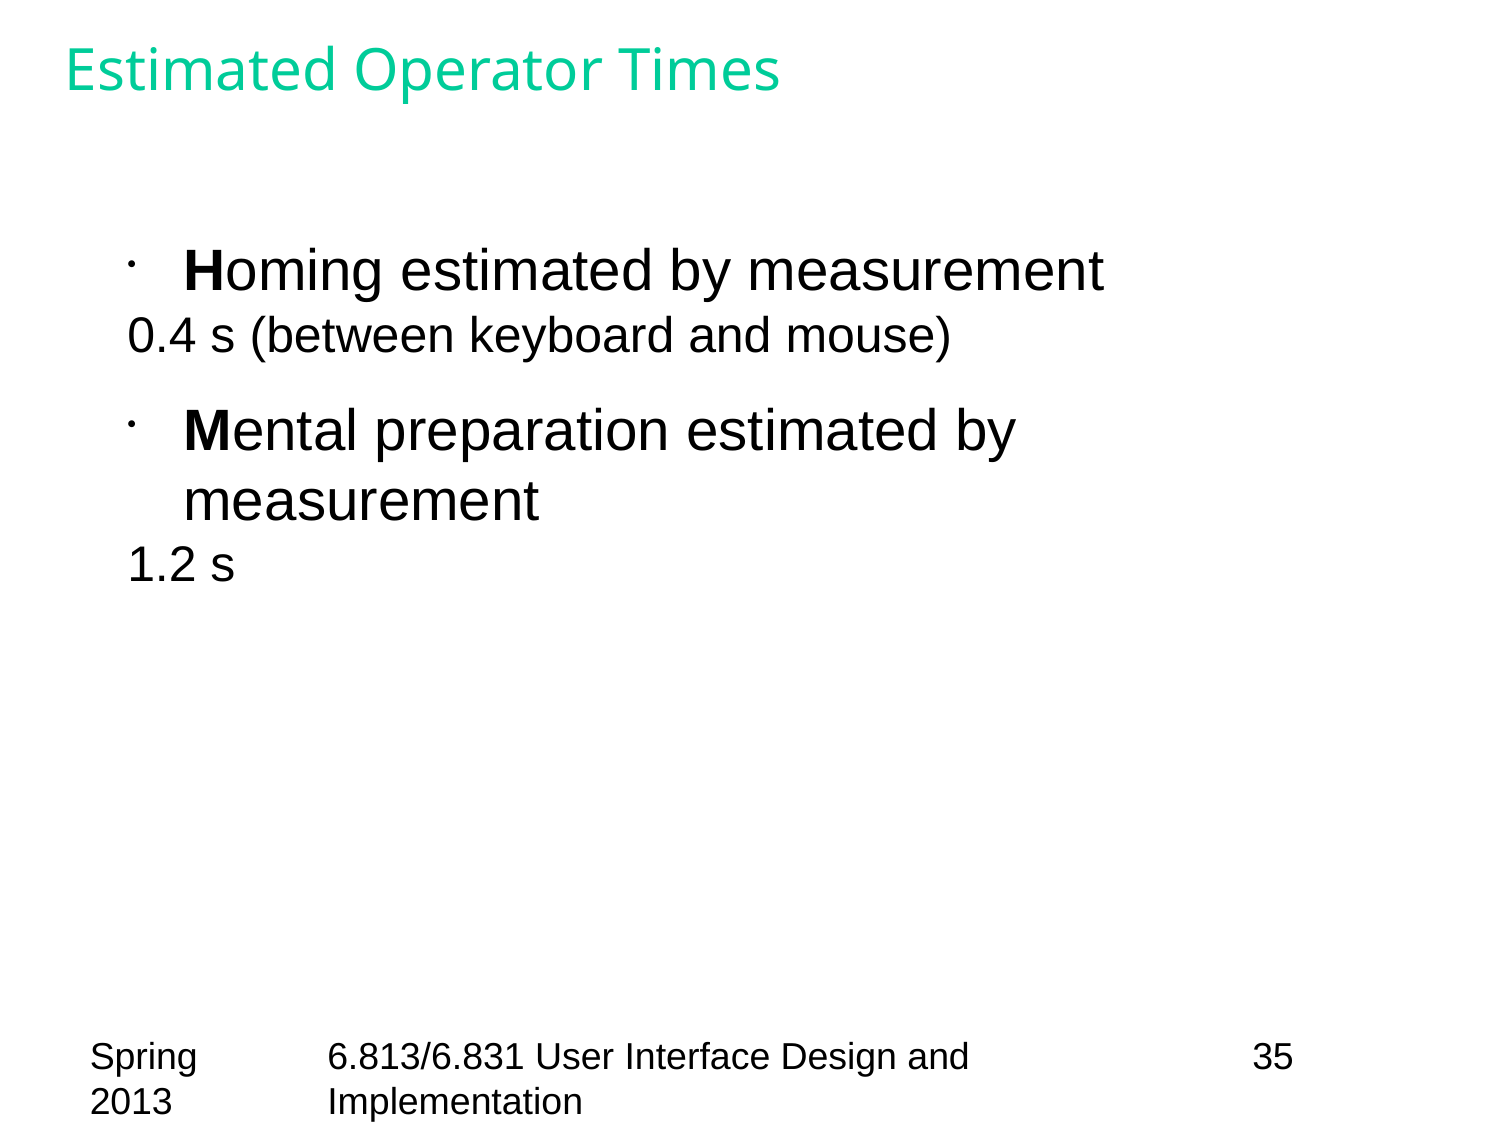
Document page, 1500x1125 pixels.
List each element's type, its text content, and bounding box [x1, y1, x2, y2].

footer 6.813/6.831 User Interface Design and Implementation [312, 1024, 1225, 1103]
title Estimated Operator Times [50, 24, 1438, 150]
slide_number Spring 2013 [75, 1024, 300, 1103]
slide_number <number> [1237, 1024, 1425, 1103]
list Homing estimated by measurement 0.4 s (between keyboard and mouse) Mental preparation estimated by measurement 1.2 s [112, 224, 1388, 1000]
